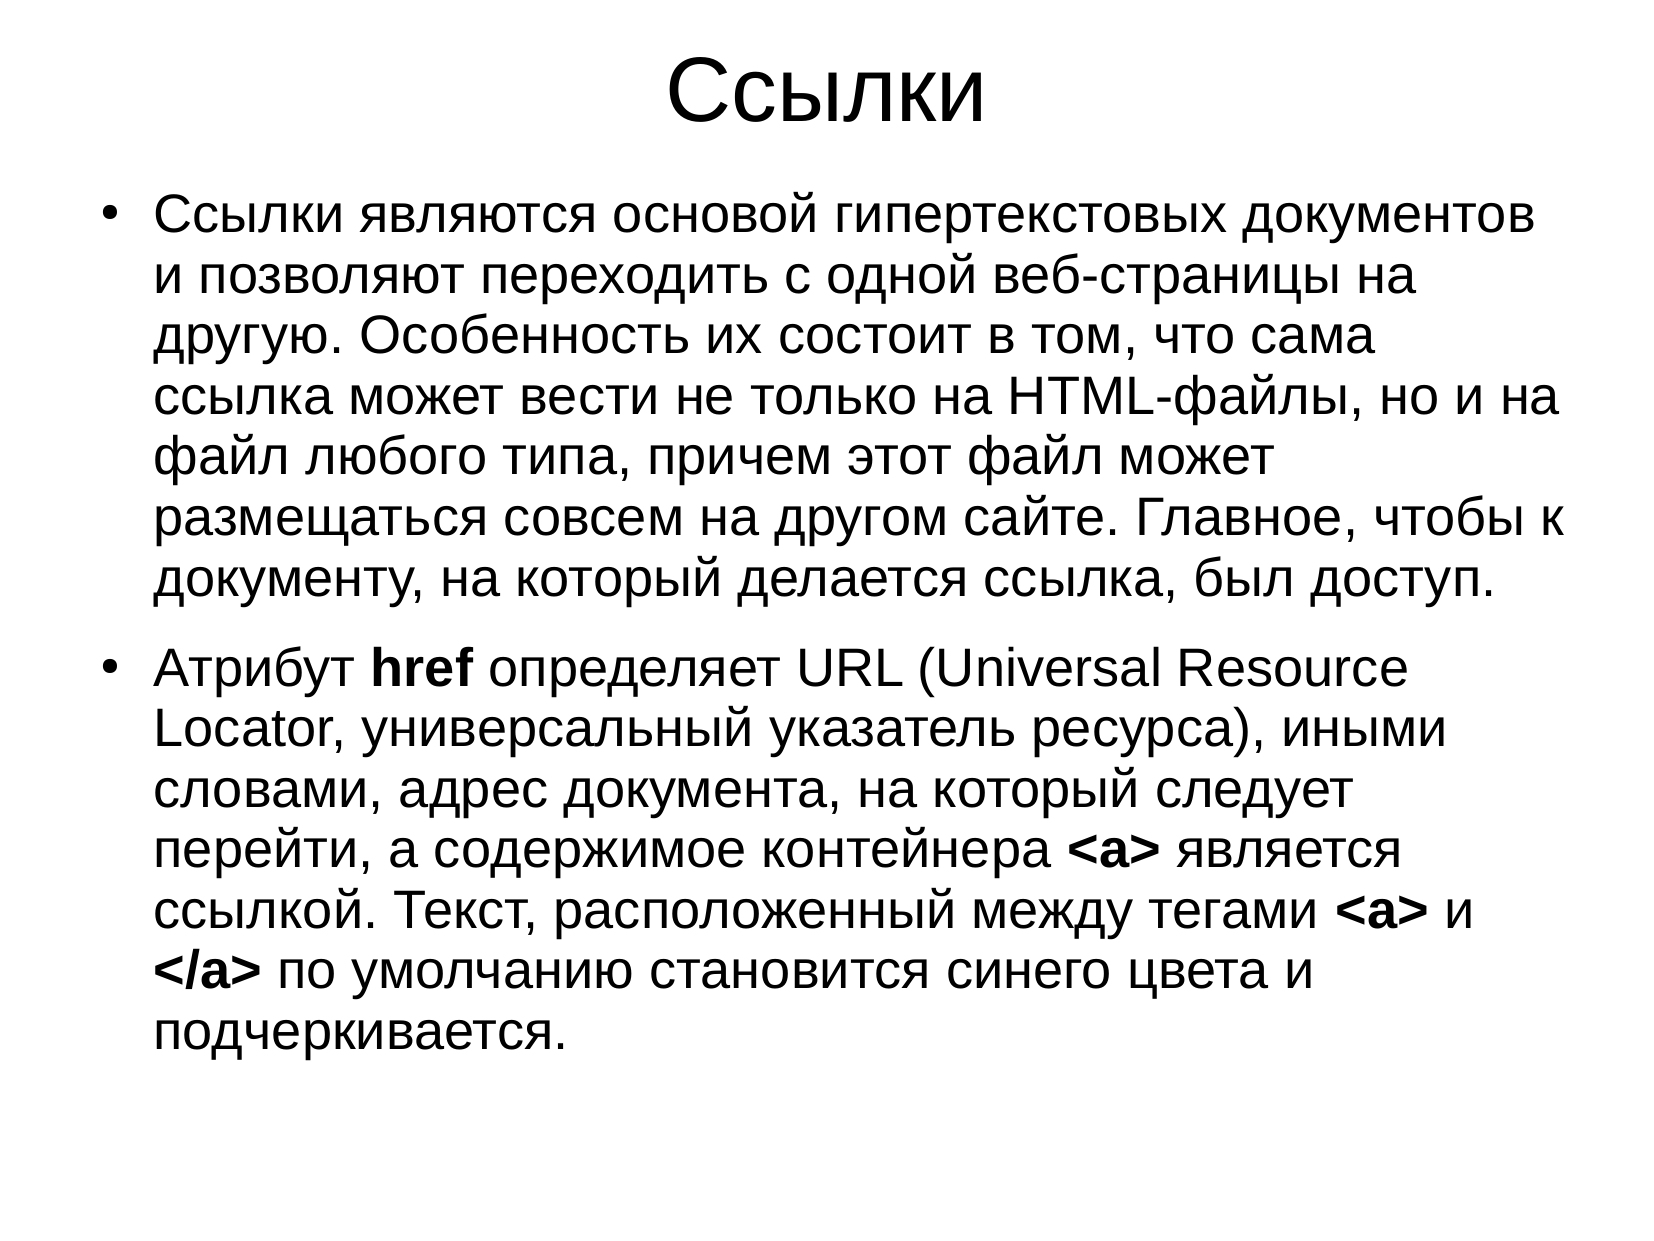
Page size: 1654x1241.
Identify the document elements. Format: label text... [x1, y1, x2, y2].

list Ссылки являются основой гипертекстовых документов и позволяют переходить с одной веб-страницы на другую. Особенность их состоит в том, что сама ссылка может вести не только на HTML-файлы, но и на файл любого типа, причем этот файл может размещаться совсем на другом сайте. Главное, чтобы к документу, на который делается ссылка, был доступ. Атрибут href определяет URL (Universal Resource Locator, универсальный указатель ресурса), иными словами, адрес документа, на который следует перейти, а содержимое контейнера <a> является ссылкой. Текст, расположенный между тегами <a> и </a> по умолчанию становится синего цвета и подчеркивается. [82, 183, 1571, 1182]
title Ссылки [82, 25, 1571, 154]
